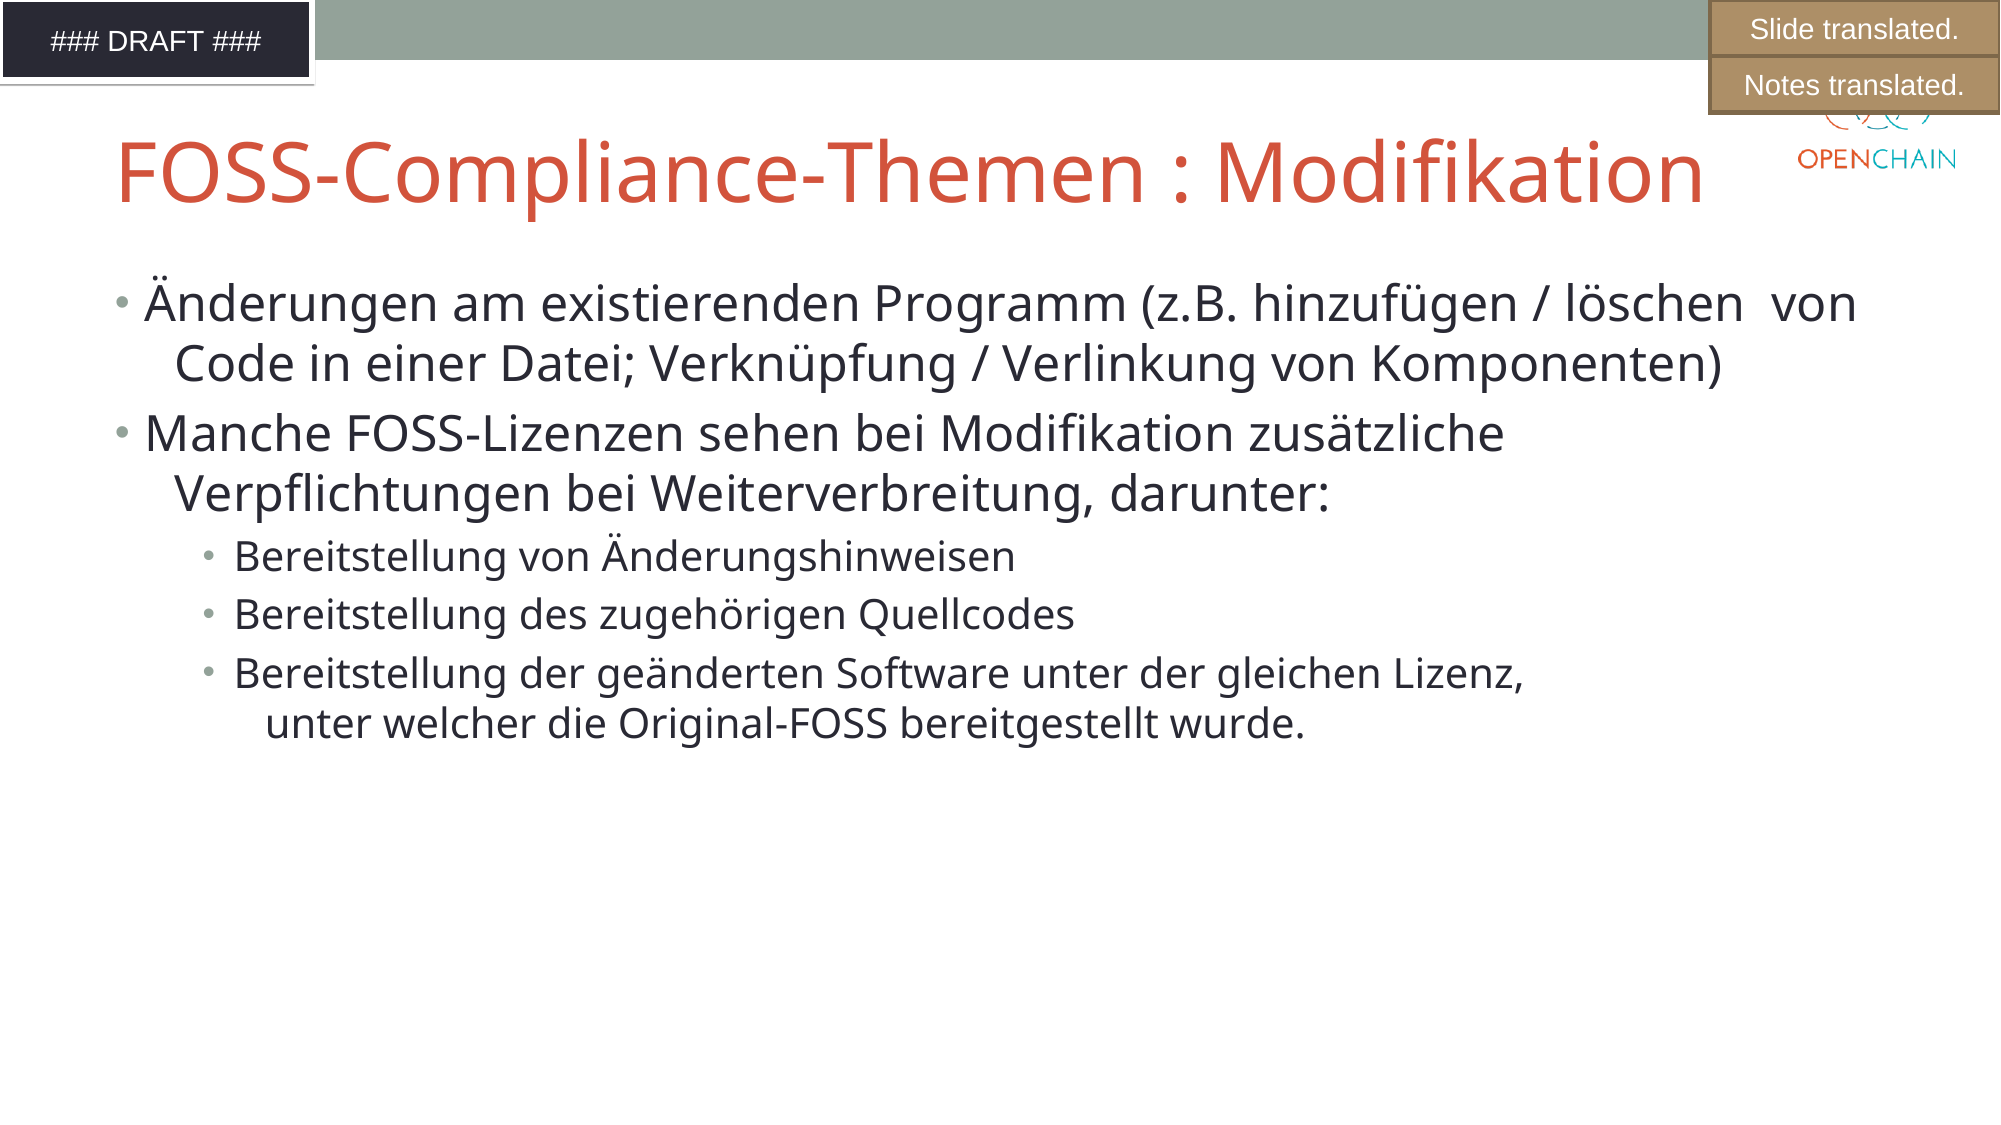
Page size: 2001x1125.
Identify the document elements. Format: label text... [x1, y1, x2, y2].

text_box Slide translated. [1710, 0, 2000, 56]
list Änderungen am existierenden Programm (z.B. hinzufügen / löschen von Code in einer Datei; Verknüpfung / Verlinkung von Komponenten) Manche FOSS-Lizenzen sehen bei Modifikation zusätzliche Verpflichtungen bei Weiterverbreitung, darunter: Bereitstellung von Änderungshinweisen Bereitstellung des zugehörigen Quellcodes Bereitstellung der geänderten Software unter der gleichen Lizenz, unter welcher die Original-FOSS bereitgestellt wurde. [99, 263, 1900, 1064]
text_box Notes translated. [1710, 56, 2000, 113]
title FOSS-Compliance-Themen : Modifikation [99, 87, 1900, 251]
